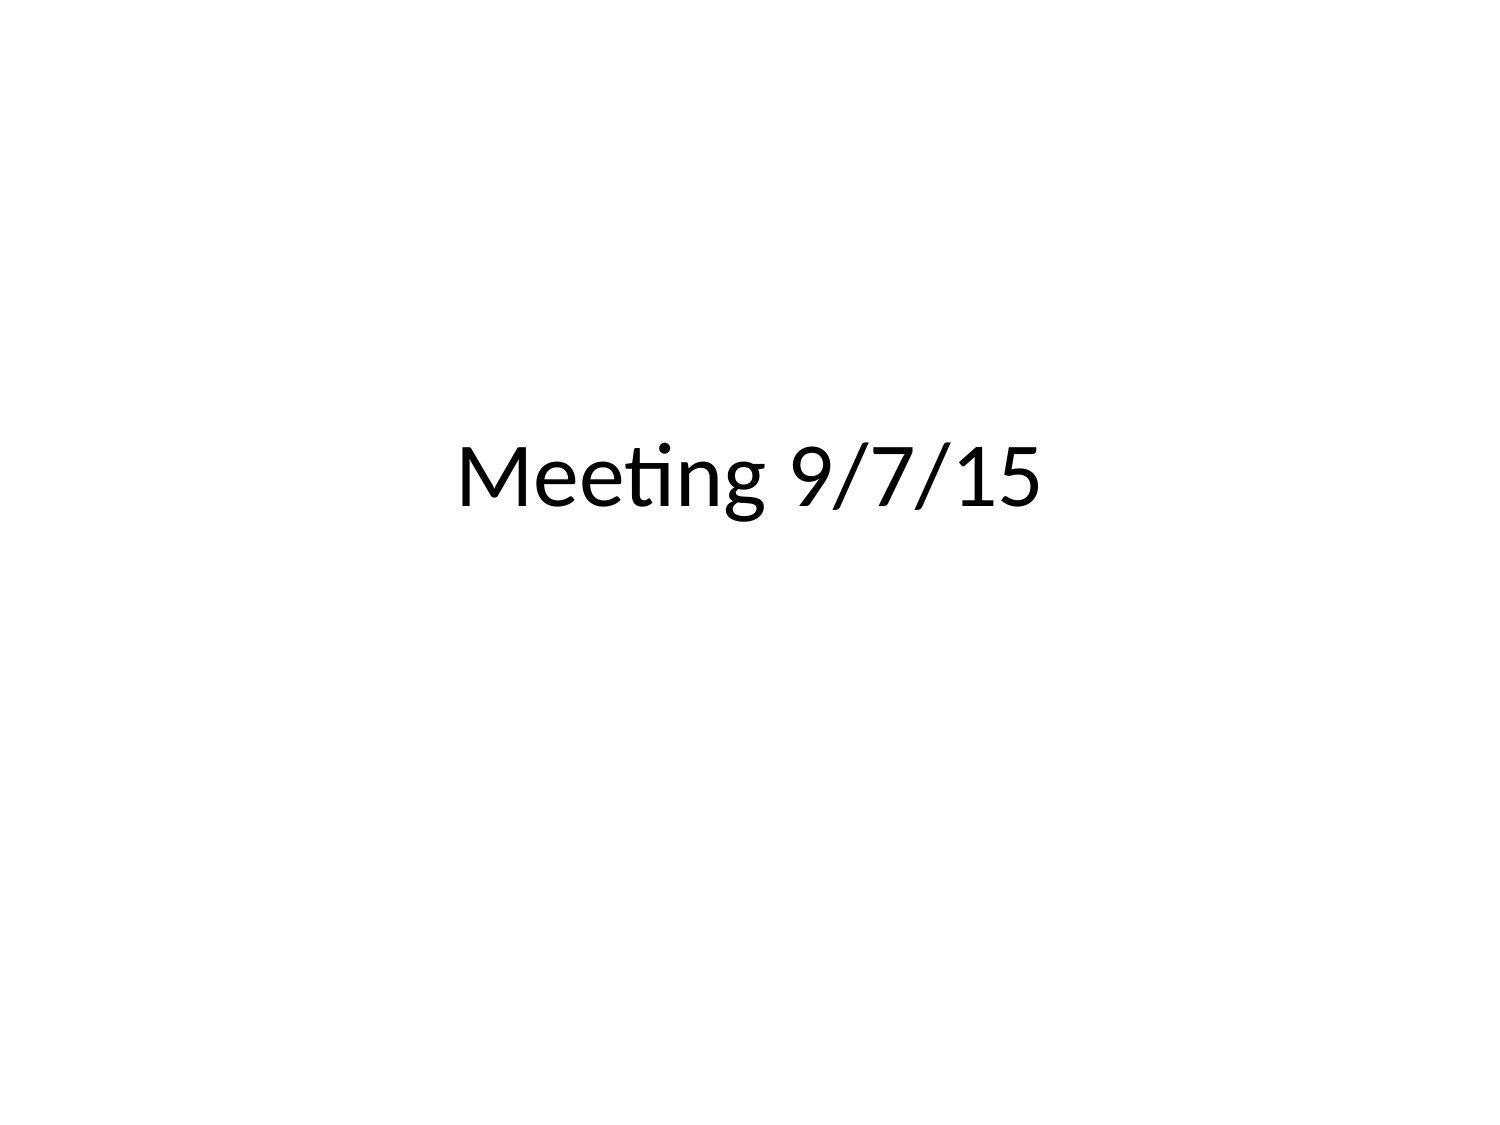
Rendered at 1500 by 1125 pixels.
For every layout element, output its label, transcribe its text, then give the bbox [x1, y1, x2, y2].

title Meeting 9/7/15 [112, 349, 1388, 591]
